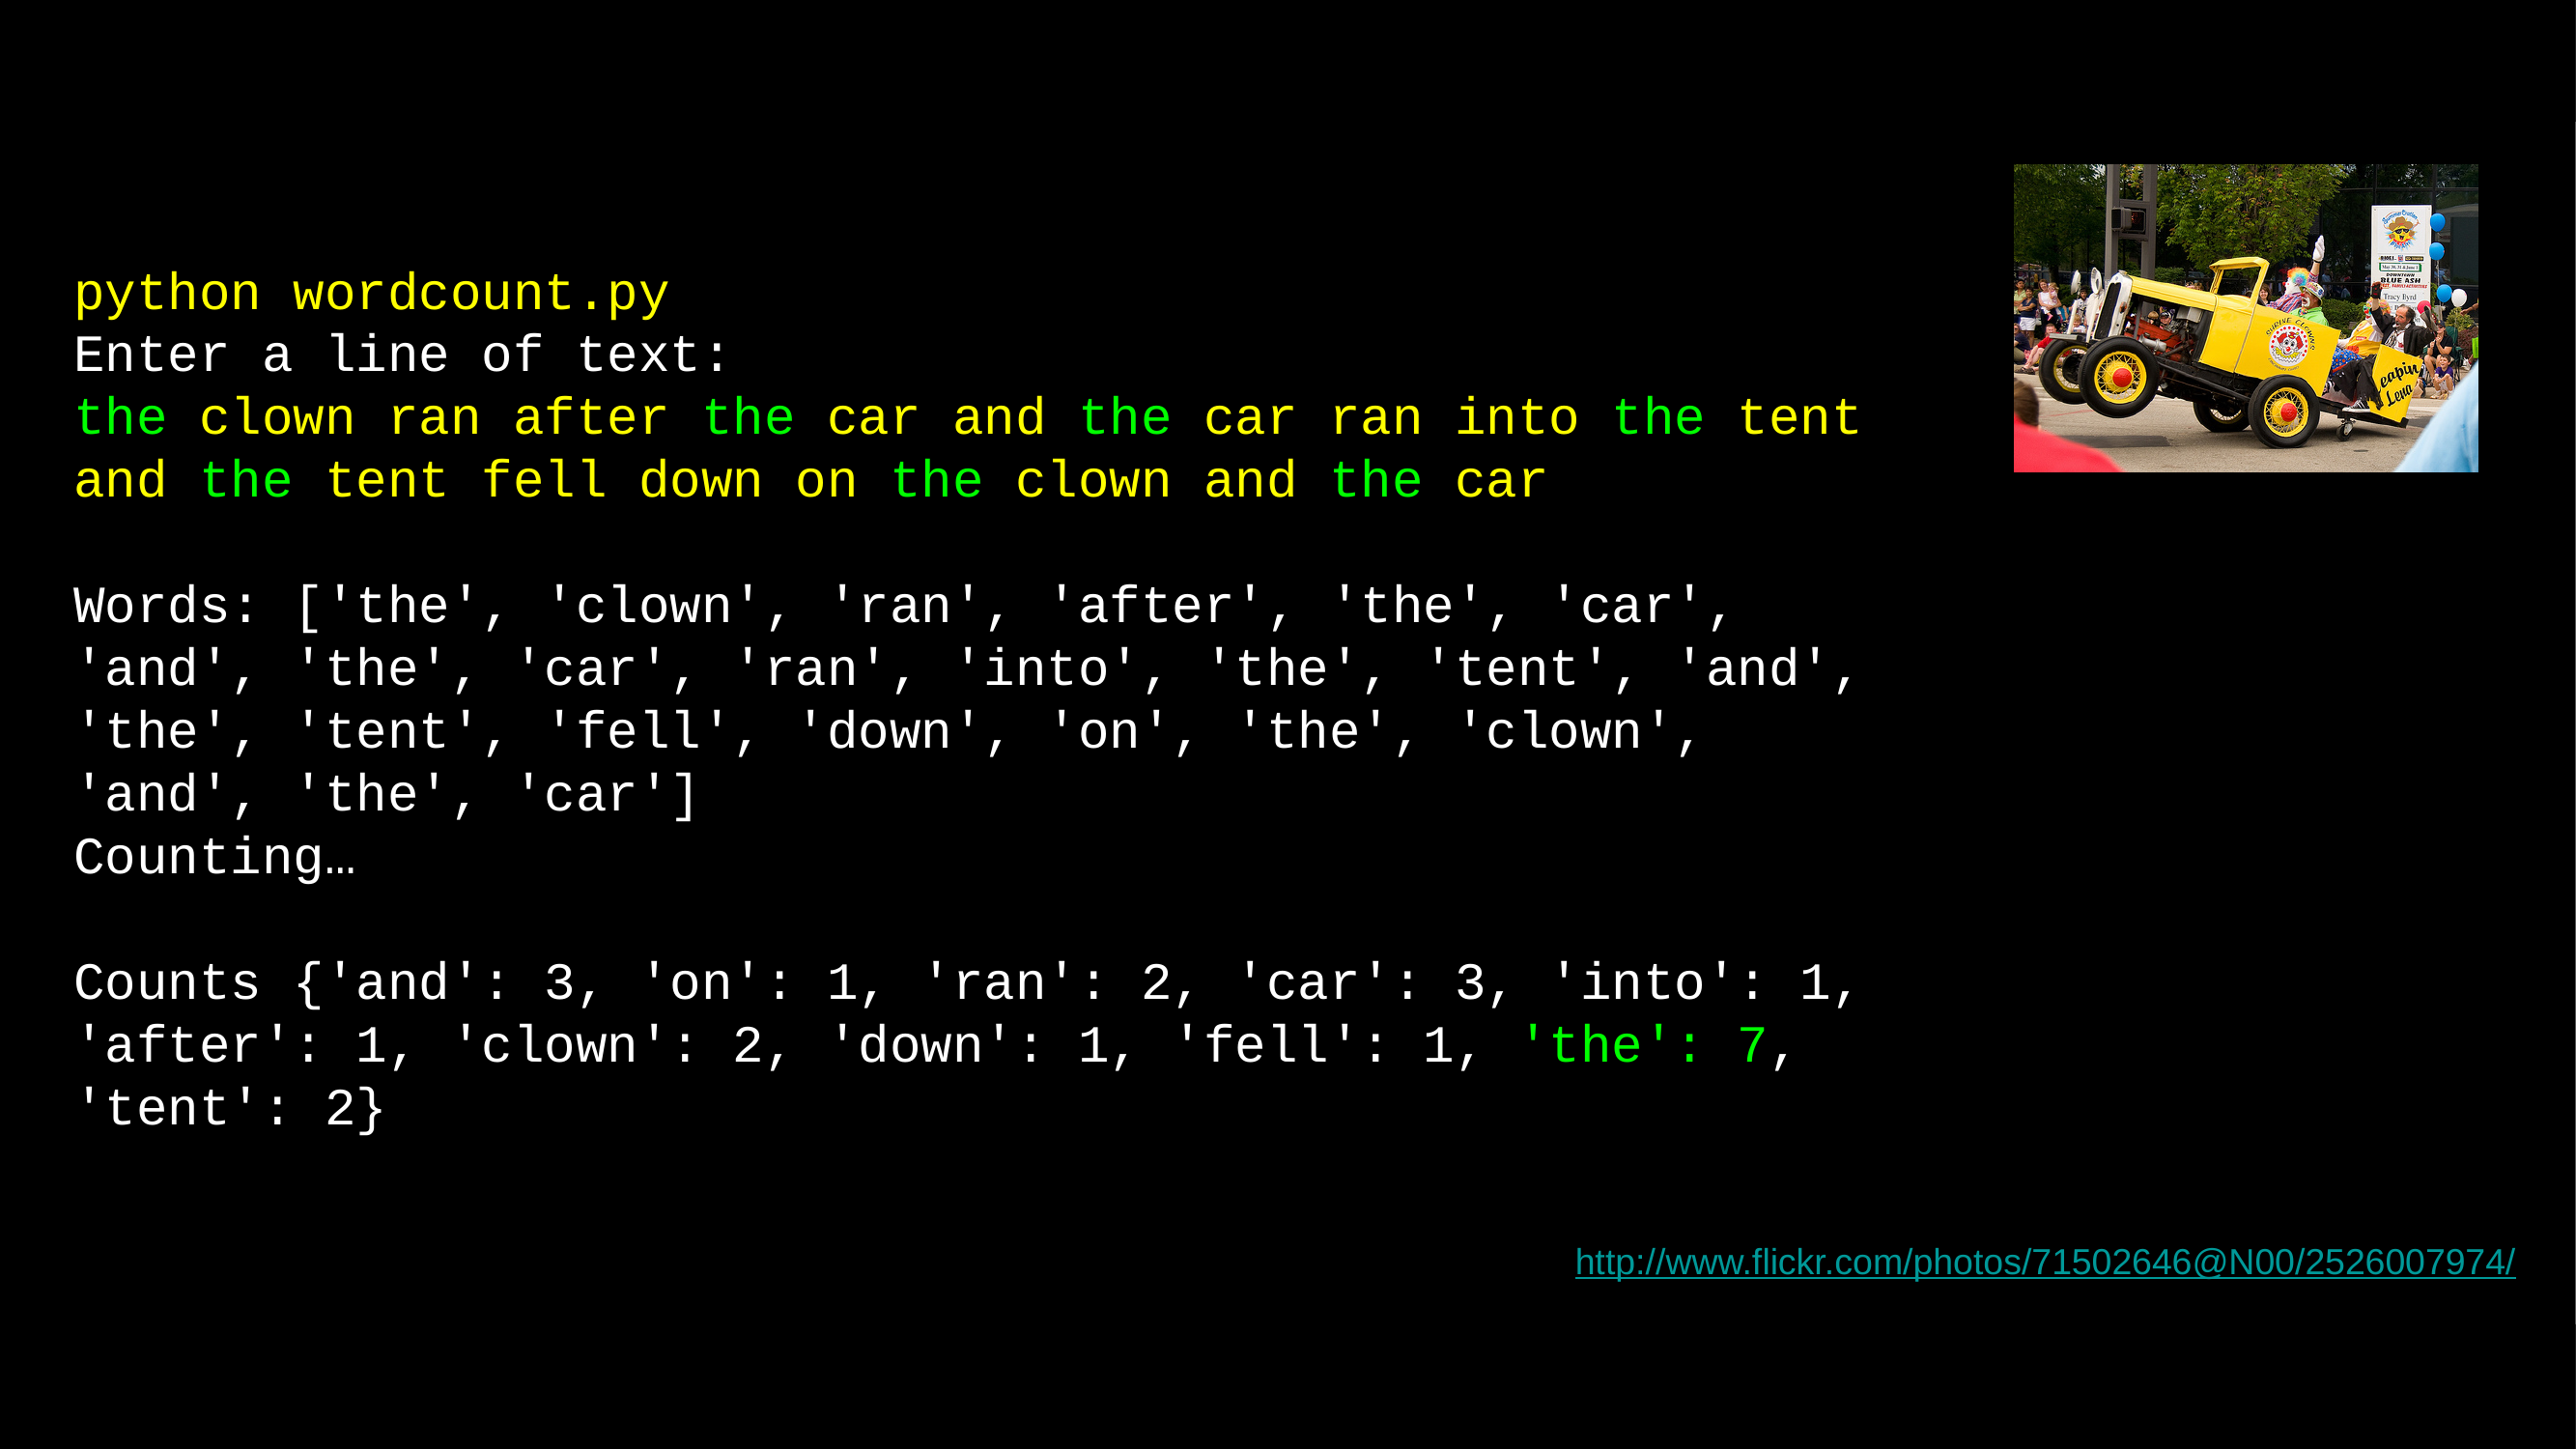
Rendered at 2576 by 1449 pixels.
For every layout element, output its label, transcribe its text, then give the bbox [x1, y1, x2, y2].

text_box http://www.flickr.com/photos/71502646@N00/2526007974/ [1498, 1224, 2576, 1296]
text_box python wordcount.py Enter a line of text: the clown ran after the car and the car ran into the tent and the tent fell down on the clown and the car Words: ['the', 'clown', 'ran', 'after', 'the', 'car', 'and', 'the', 'car', 'ran', 'into', 'the', 'tent', 'and', 'the', 'tent', 'fell', 'down', 'on', 'the', 'clown', 'and', 'the', 'car'] Counting… Counts {'and': 3, 'on': 1, 'ran': 2, 'car': 3, 'into': 1, 'after': 1, 'clown': 2, 'down': 1, 'fell': 1, 'the': 7, 'tent': 2} [73, 192, 1906, 1200]
picture [2014, 164, 2478, 473]
